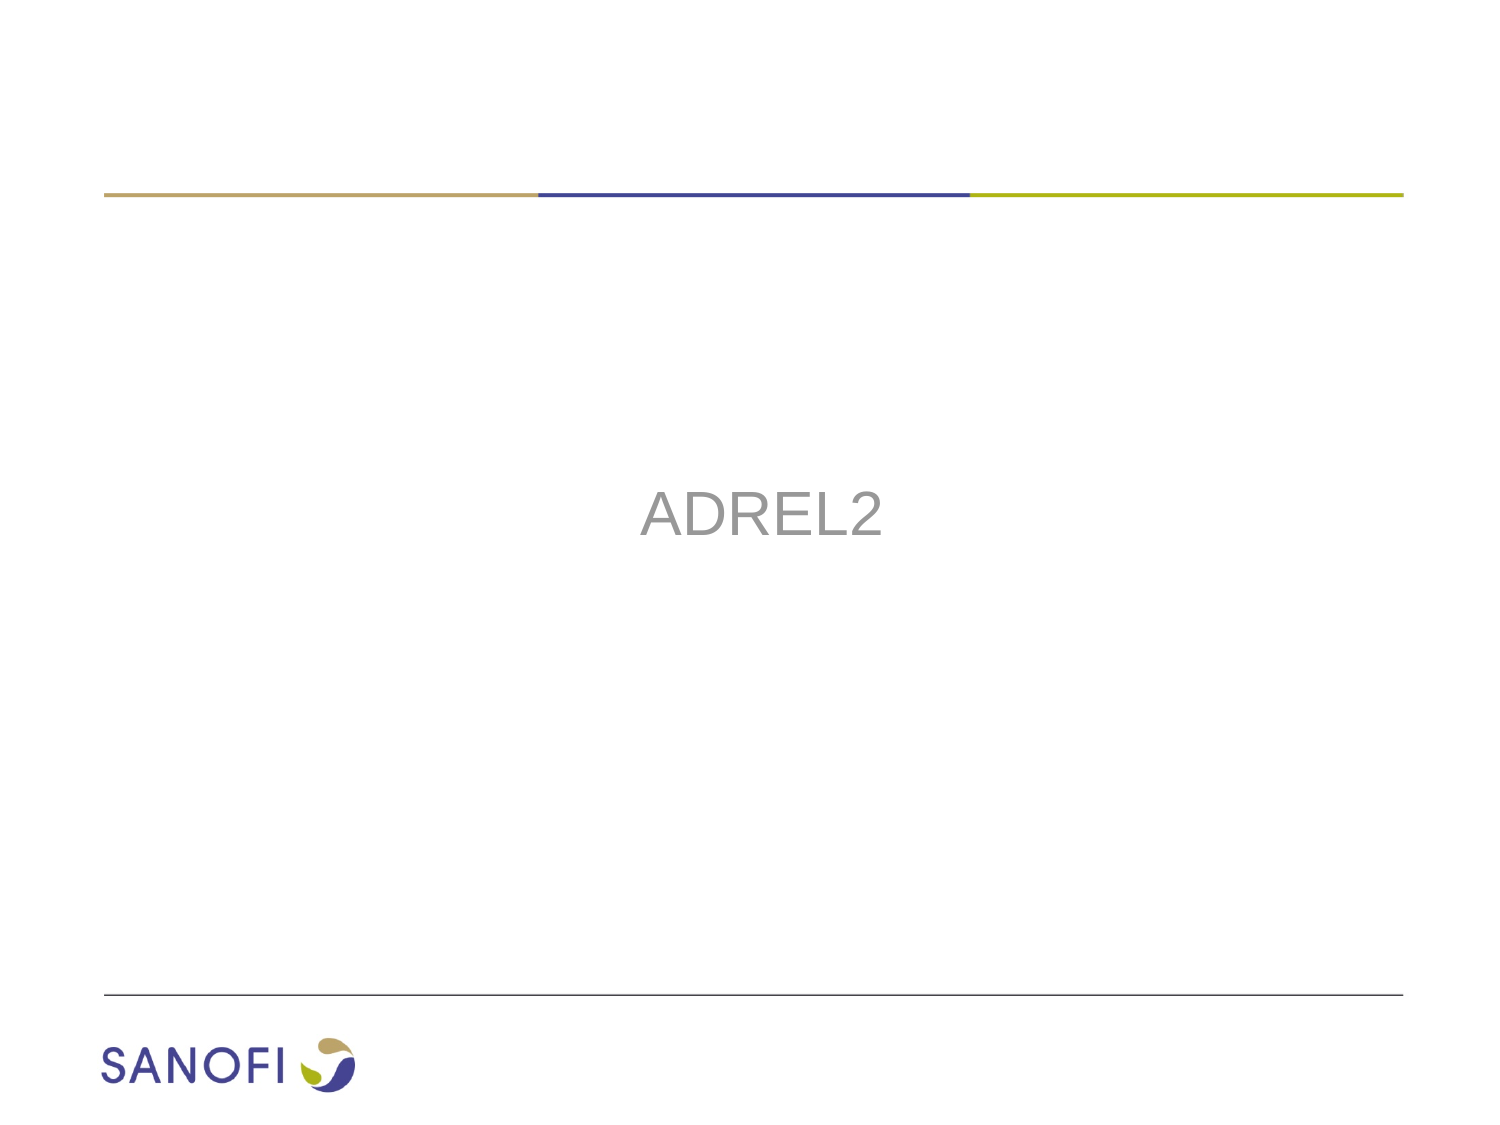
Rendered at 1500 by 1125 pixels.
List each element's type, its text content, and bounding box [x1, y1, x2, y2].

title ADREL2 [87, 481, 1438, 669]
picture [0, 0, 1500, 1125]
